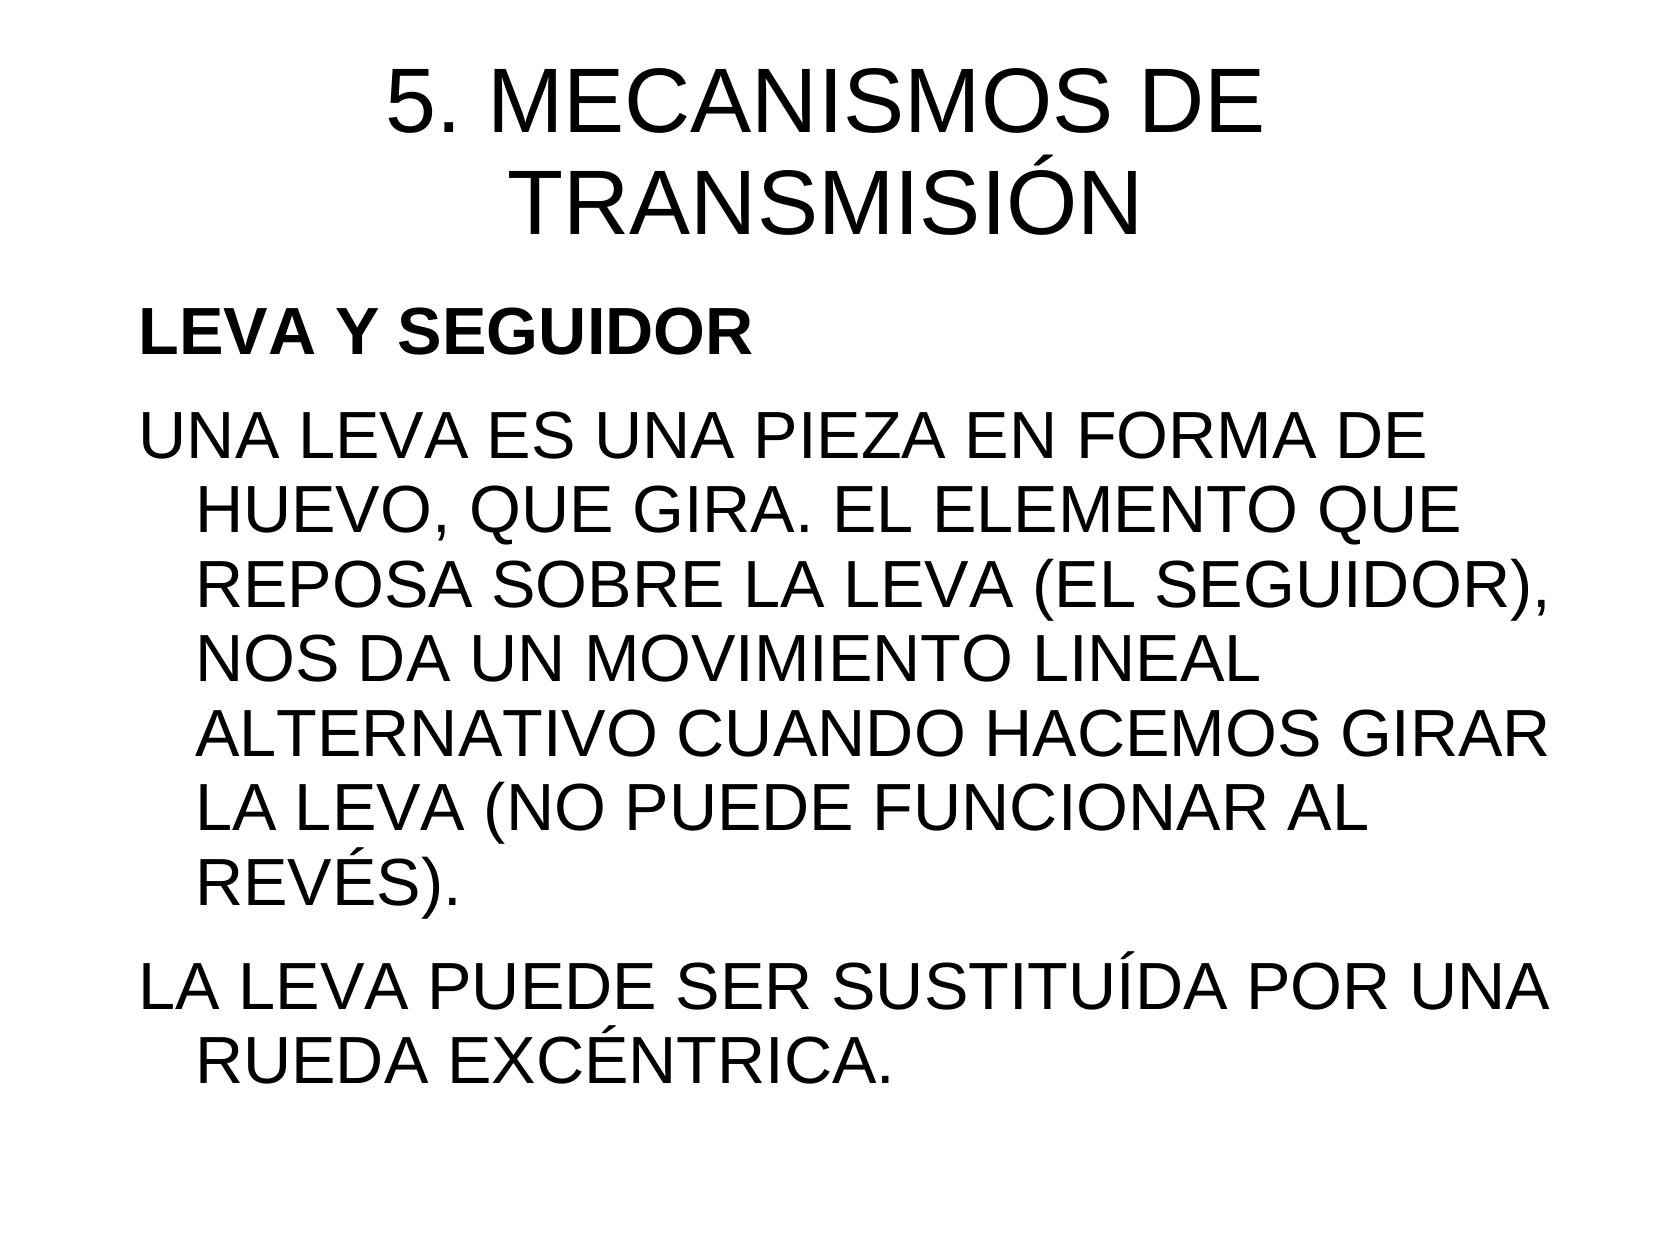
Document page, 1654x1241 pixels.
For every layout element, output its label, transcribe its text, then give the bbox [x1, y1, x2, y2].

list LEVA Y SEGUIDOR UNA LEVA ES UNA PIEZA EN FORMA DE HUEVO, QUE GIRA. EL ELEMENTO QUE REPOSA SOBRE LA LEVA (EL SEGUIDOR), NOS DA UN MOVIMIENTO LINEAL ALTERNATIVO CUANDO HACEMOS GIRAR LA LEVA (NO PUEDE FUNCIONAR AL REVÉS). LA LEVA PUEDE SER SUSTITUÍDA POR UNA RUEDA EXCÉNTRICA. [82, 290, 1571, 1109]
title 5. MECANISMOS DE TRANSMISIÓN [82, 50, 1571, 256]
